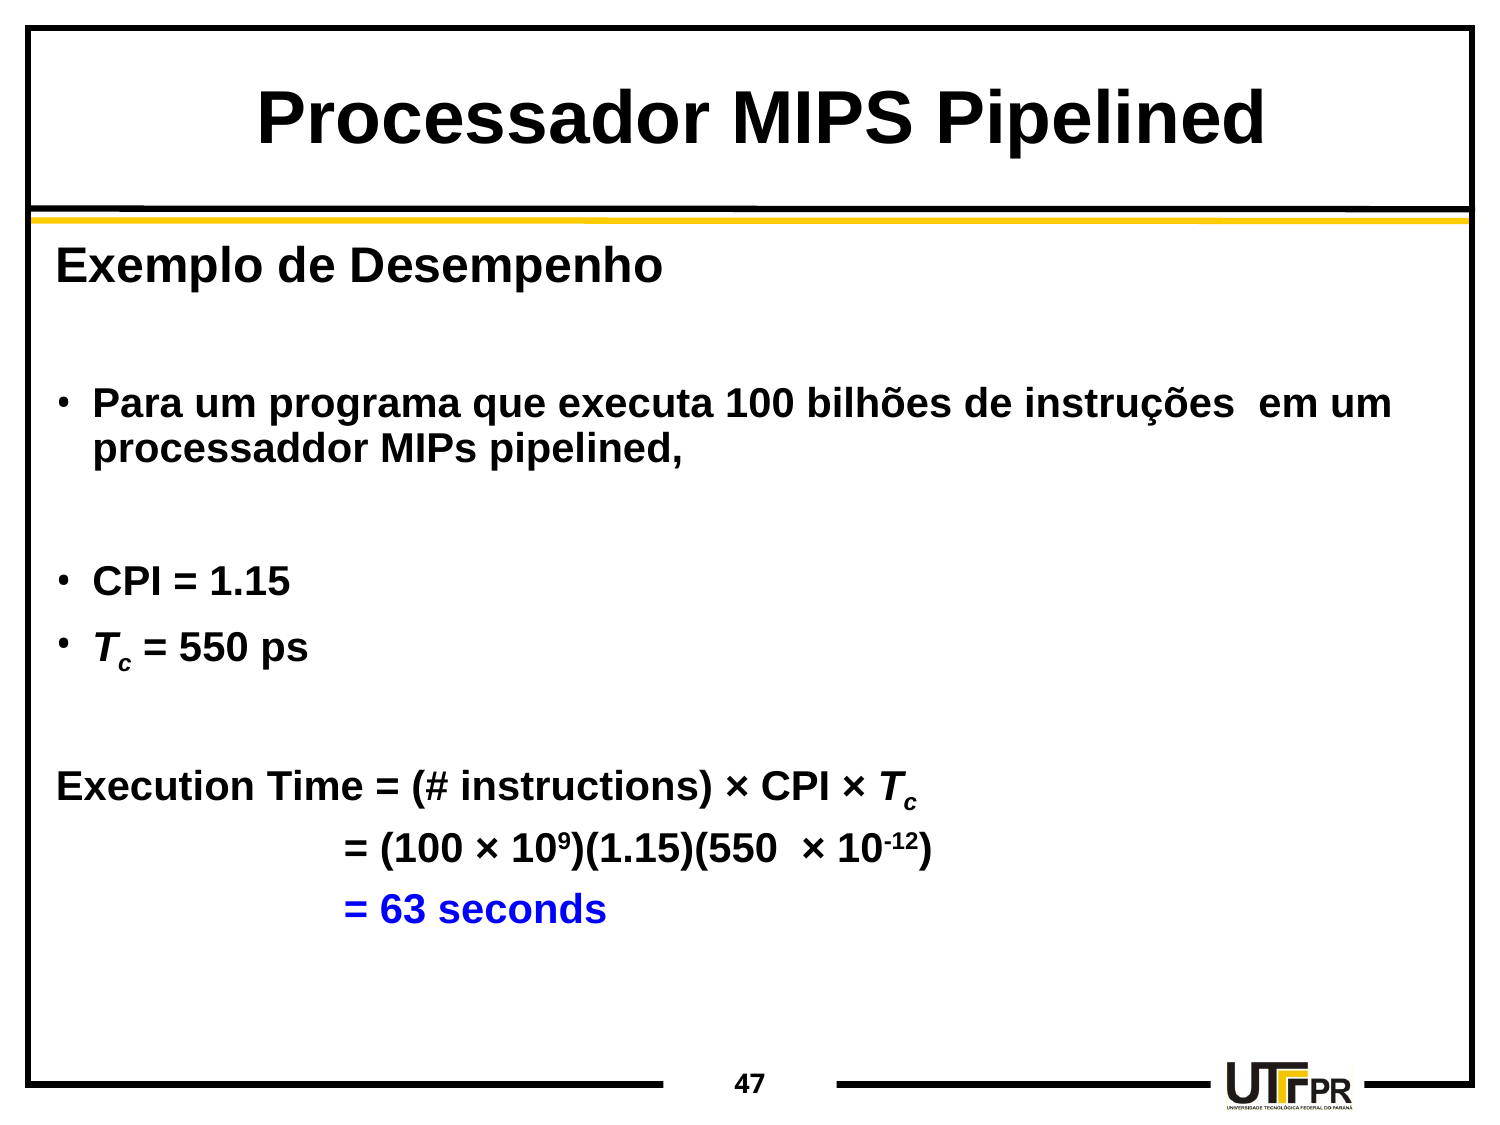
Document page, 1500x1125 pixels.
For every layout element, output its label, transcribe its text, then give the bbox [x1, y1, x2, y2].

title Processador MIPS Pipelined [38, 36, 1459, 199]
list Exemplo de Desempenho Para um programa que executa 100 bilhões de instruções em um processaddor MIPs pipelined, CPI = 1.15 Tc = 550 ps Execution Time = (# instructions) × CPI × Tc = (100 × 109)(1.15)(550 × 10-12) = 63 seconds [41, 231, 1447, 1032]
picture [1226, 1062, 1353, 1110]
